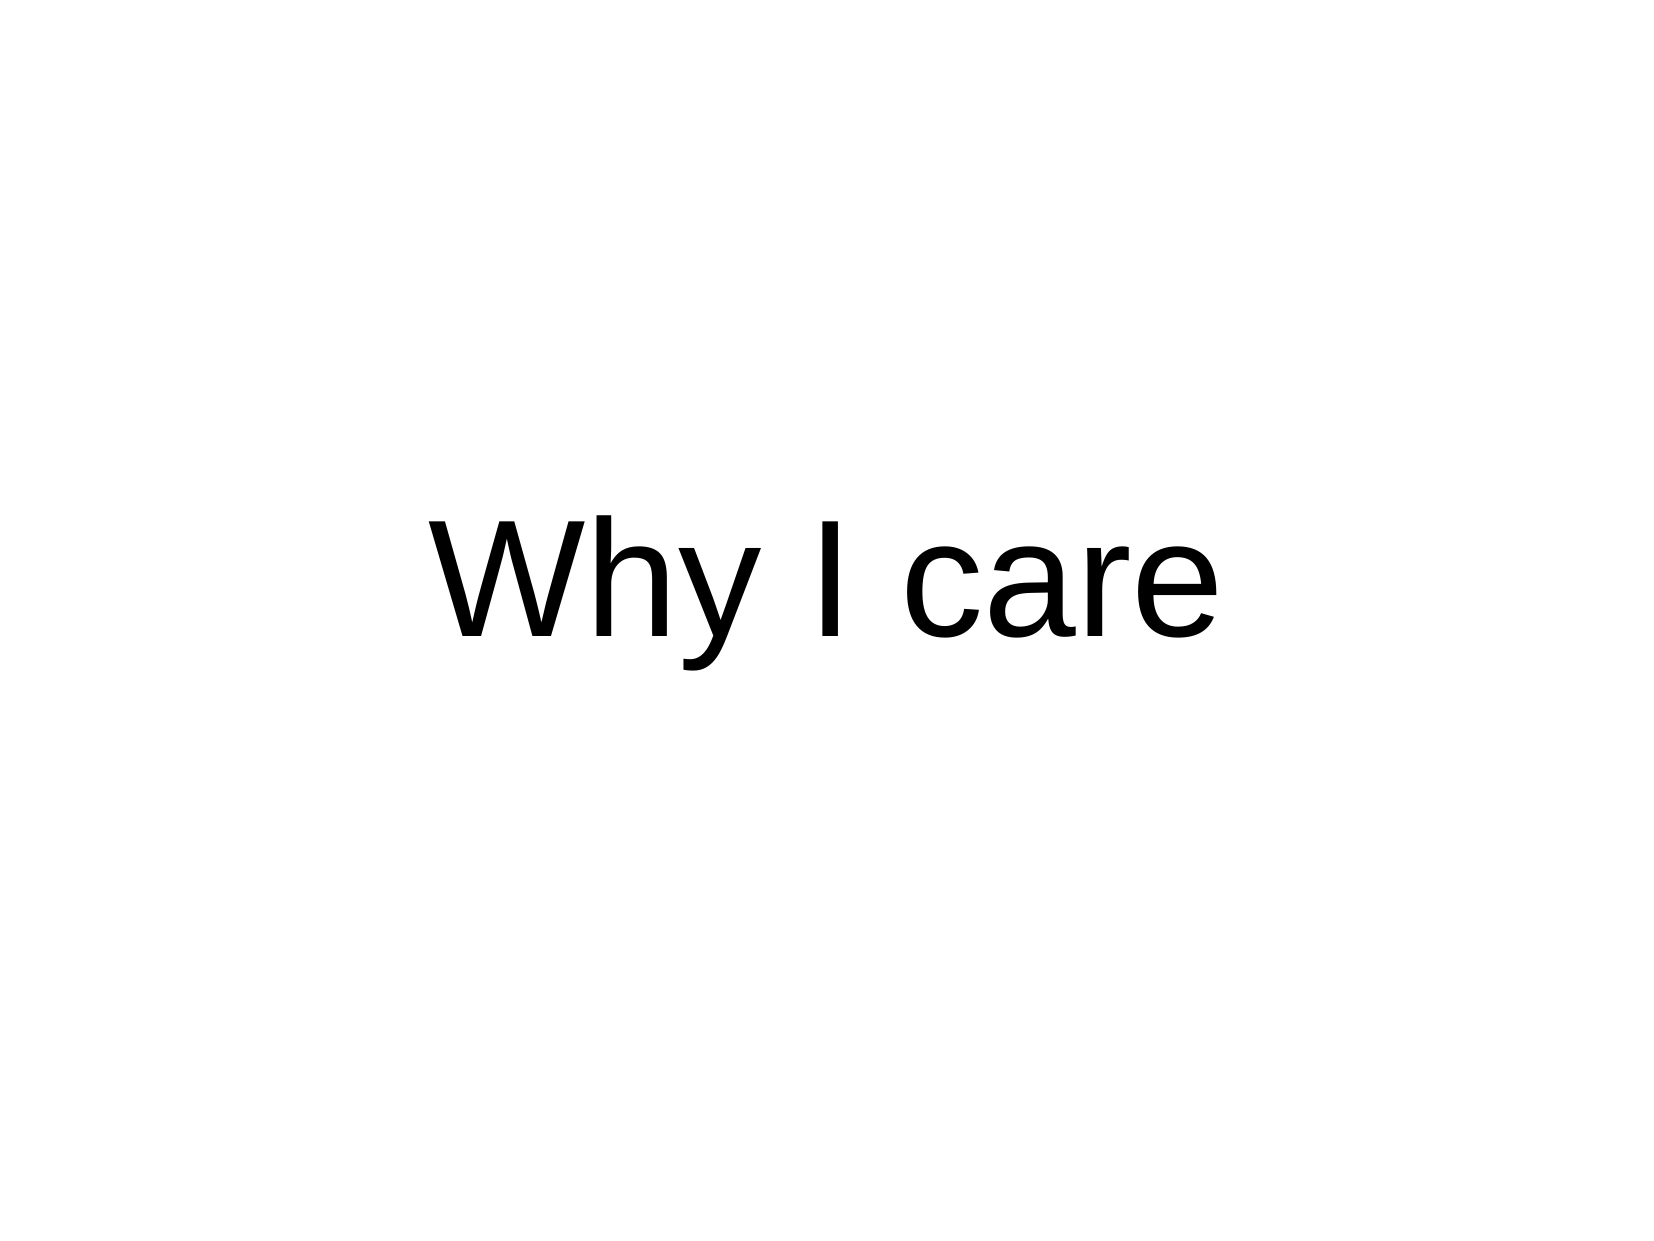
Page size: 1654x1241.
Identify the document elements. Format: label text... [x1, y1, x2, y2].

subtitle Why I care [82, 56, 1571, 1102]
